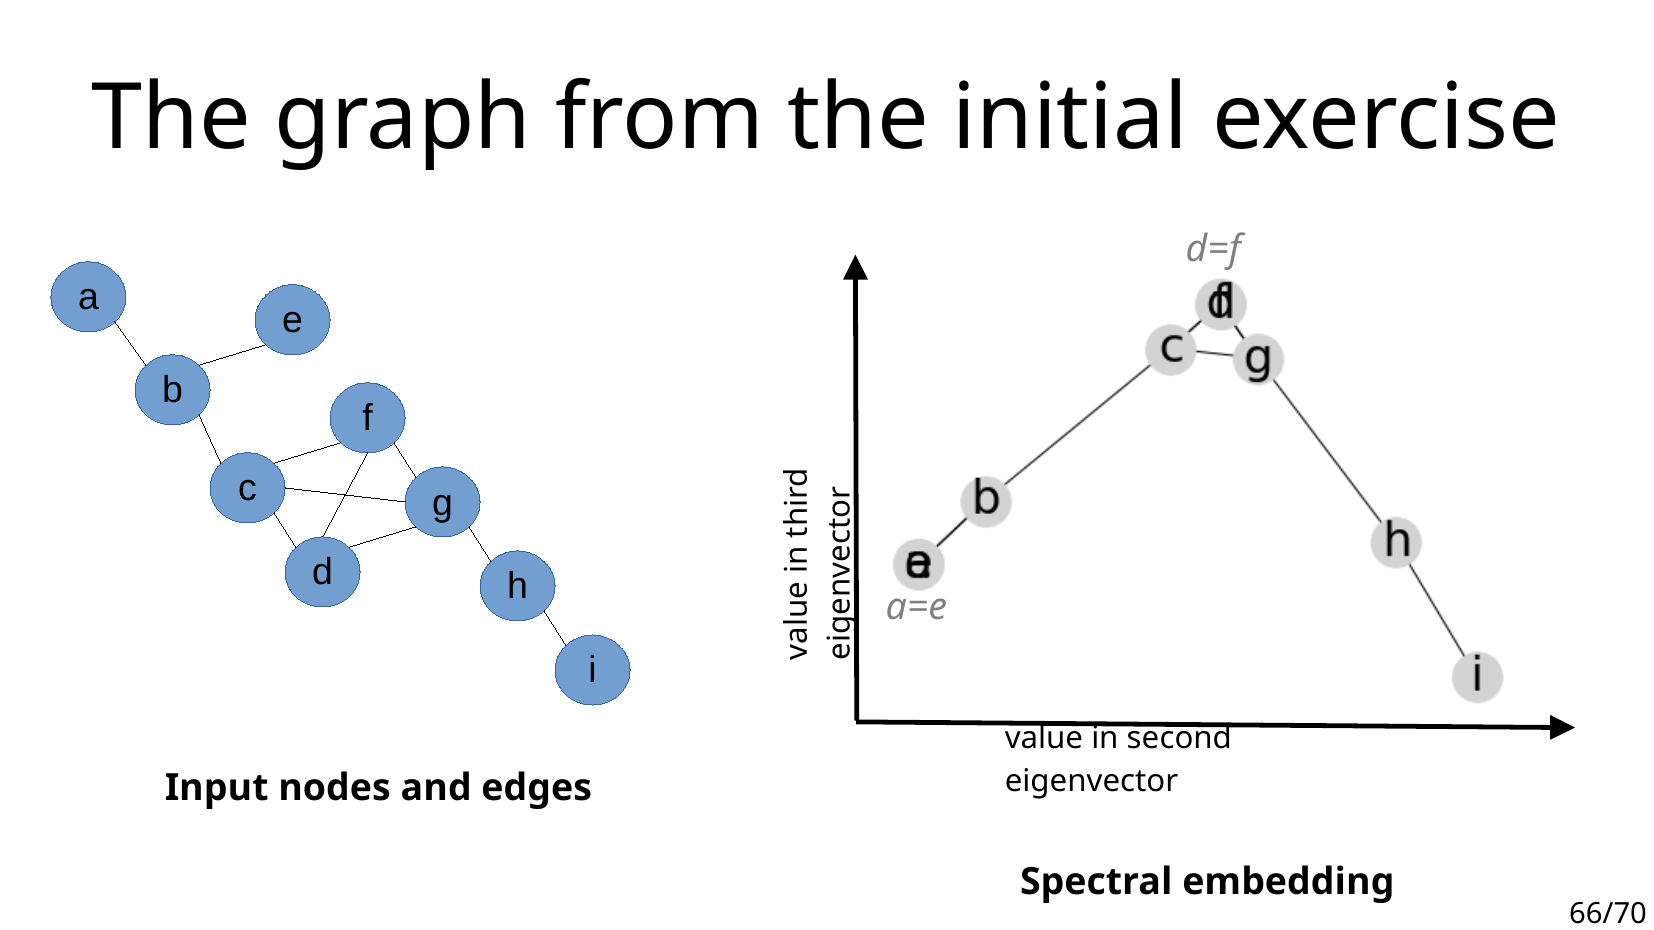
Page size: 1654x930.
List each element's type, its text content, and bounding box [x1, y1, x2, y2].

picture [848, 280, 853, 300]
text_box e [255, 284, 331, 355]
text_box g [405, 466, 481, 537]
text_box f [330, 382, 406, 453]
text_box Input nodes and edges [150, 731, 627, 841]
text_box a [50, 261, 126, 332]
text_box c [210, 452, 285, 523]
text_box value in second eigenvector [990, 721, 1381, 795]
picture [848, 254, 855, 267]
title The graph from the initial exercise [82, 1, 1571, 225]
text_box h [480, 550, 556, 621]
text_box i [555, 634, 631, 706]
text_box d [285, 536, 361, 607]
text_box Spectral embedding [975, 845, 1441, 916]
text_box value in third eigenvector [780, 300, 853, 676]
picture [856, 254, 1546, 724]
picture [848, 631, 990, 727]
text_box b [135, 354, 211, 425]
text_box a=e [870, 570, 976, 640]
text_box d=f [1170, 212, 1276, 282]
